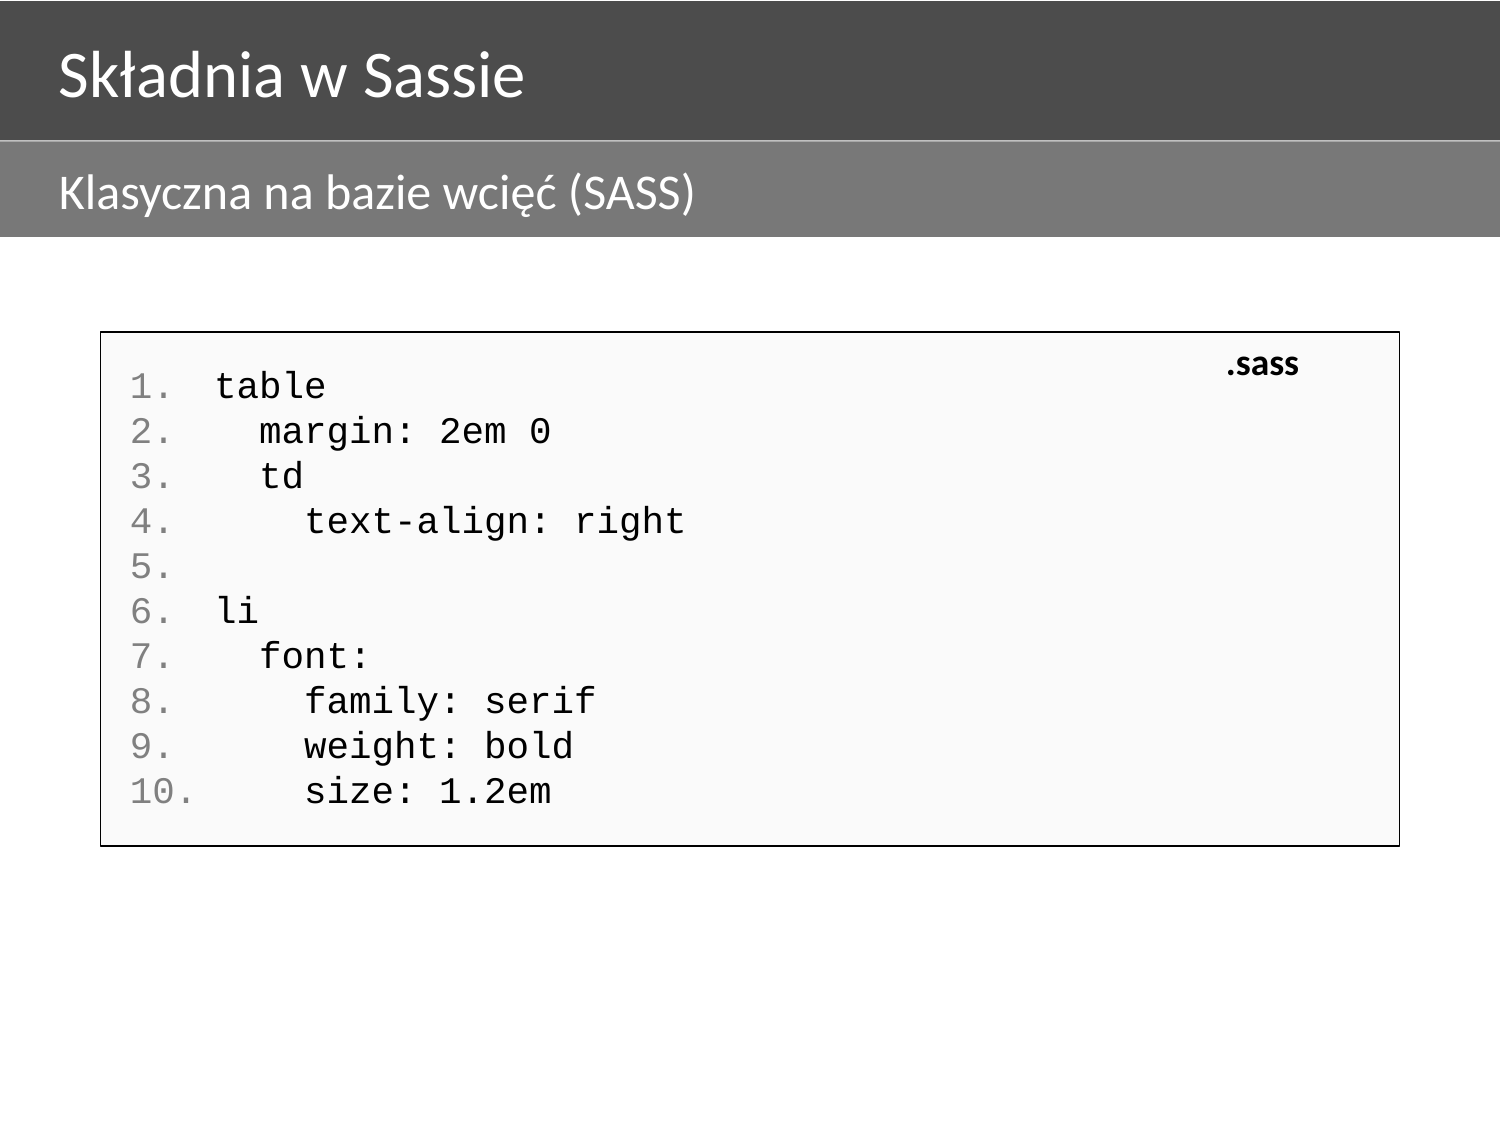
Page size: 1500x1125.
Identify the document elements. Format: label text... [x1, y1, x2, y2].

text_box .sass [1210, 330, 1400, 392]
text_box Składnia w Sassie [0, 1, 1500, 140]
text_box Klasyczna na bazie wcięć (SASS) [0, 141, 1500, 237]
text_box table margin: 2em 0 td text-align: right li font: family: serif weight: bold size: 1.2em [100, 331, 1400, 846]
